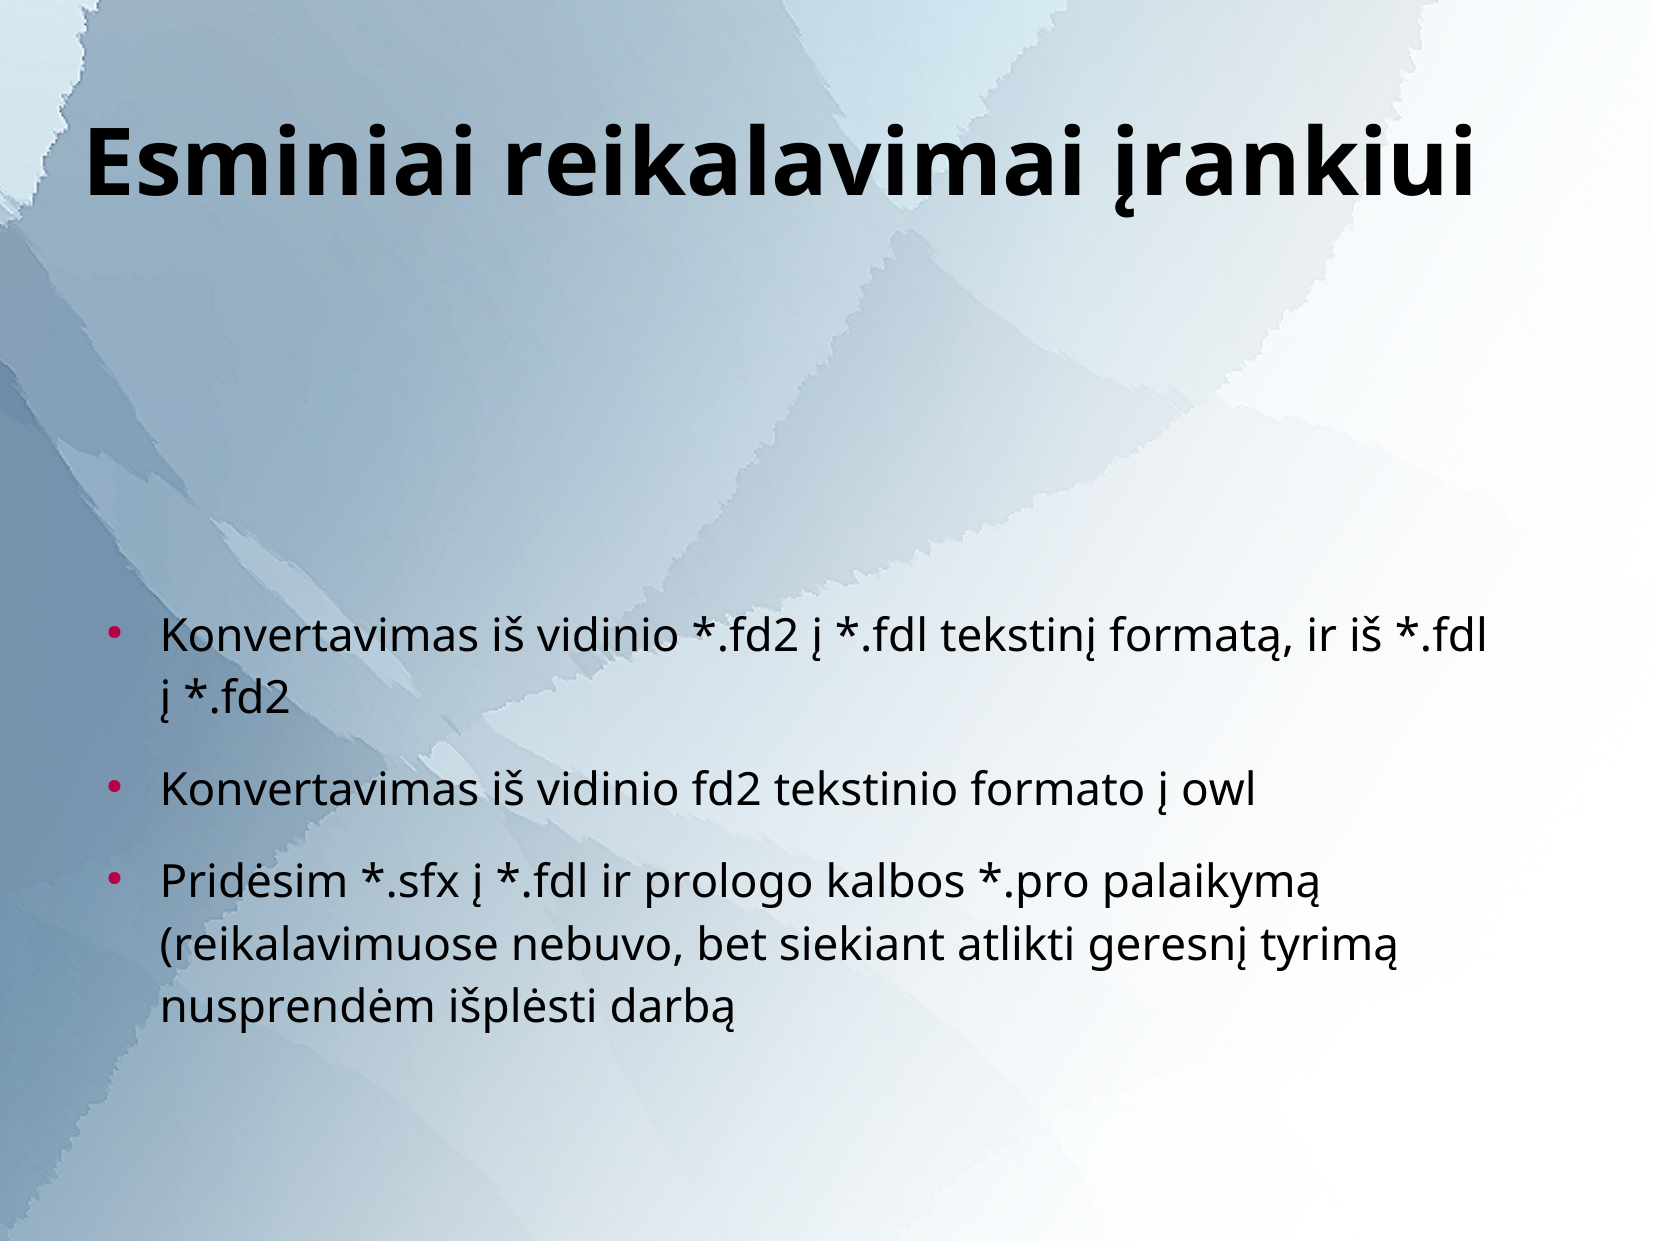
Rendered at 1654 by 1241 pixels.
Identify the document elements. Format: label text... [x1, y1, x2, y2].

title Esminiai reikalavimai įrankiui [82, 49, 1571, 268]
picture [0, 0, 1654, 1241]
list Konvertavimas iš vidinio *.fd2 į *.fdl tekstinį formatą, ir iš *.fdl į *.fd2 Konvertavimas iš vidinio fd2 tekstinio formato į owl Pridėsim *.sfx į *.fdl ir prologo kalbos *.pro palaikymą (reikalavimuose nebuvo, bet siekiant atlikti geresnį tyrimą nusprendėm išplėsti darbą [88, 602, 1512, 1130]
